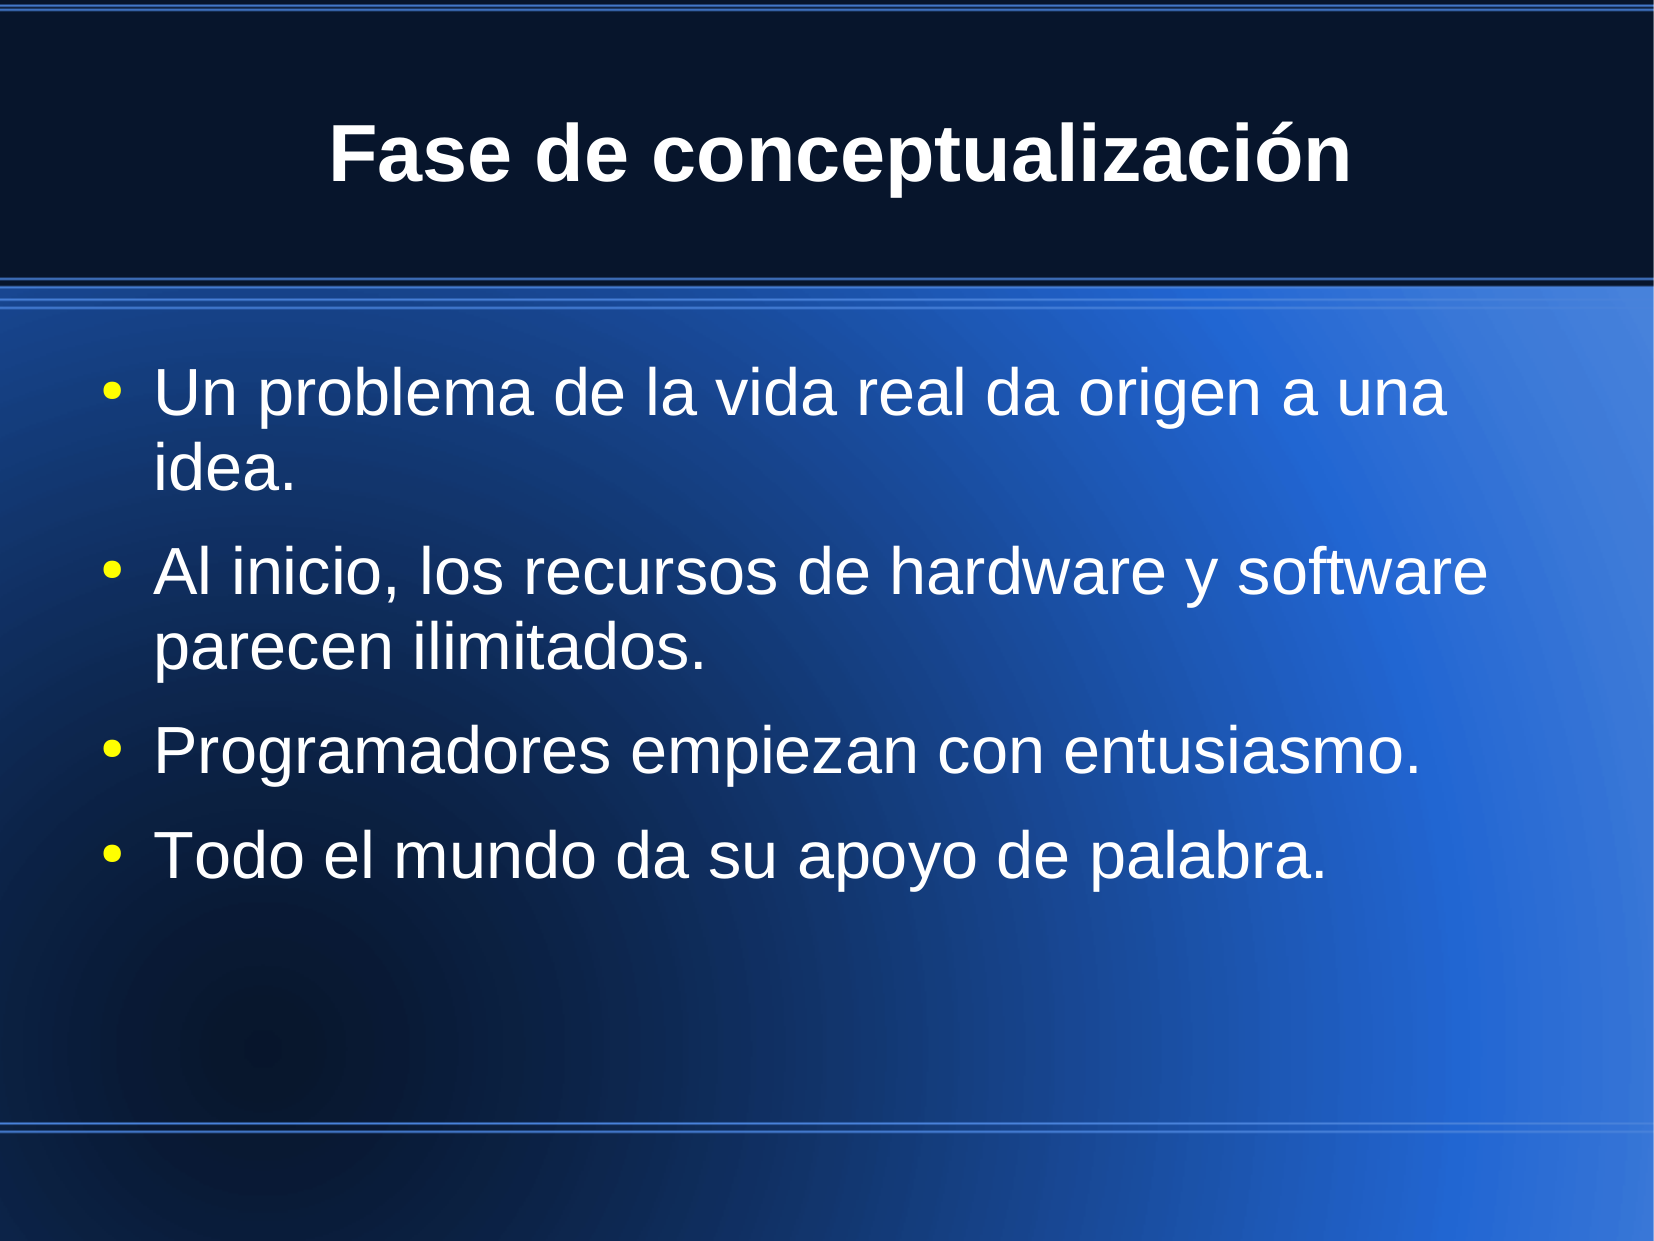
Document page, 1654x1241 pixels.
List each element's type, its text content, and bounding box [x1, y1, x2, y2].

title Fase de conceptualización [82, 49, 1571, 257]
picture [0, 0, 1654, 1241]
list Un problema de la vida real da origen a una idea. Al inicio, los recursos de hardware y software parecen ilimitados. Programadores empiezan con entusiasmo. Todo el mundo da su apoyo de palabra. [82, 355, 1571, 1075]
